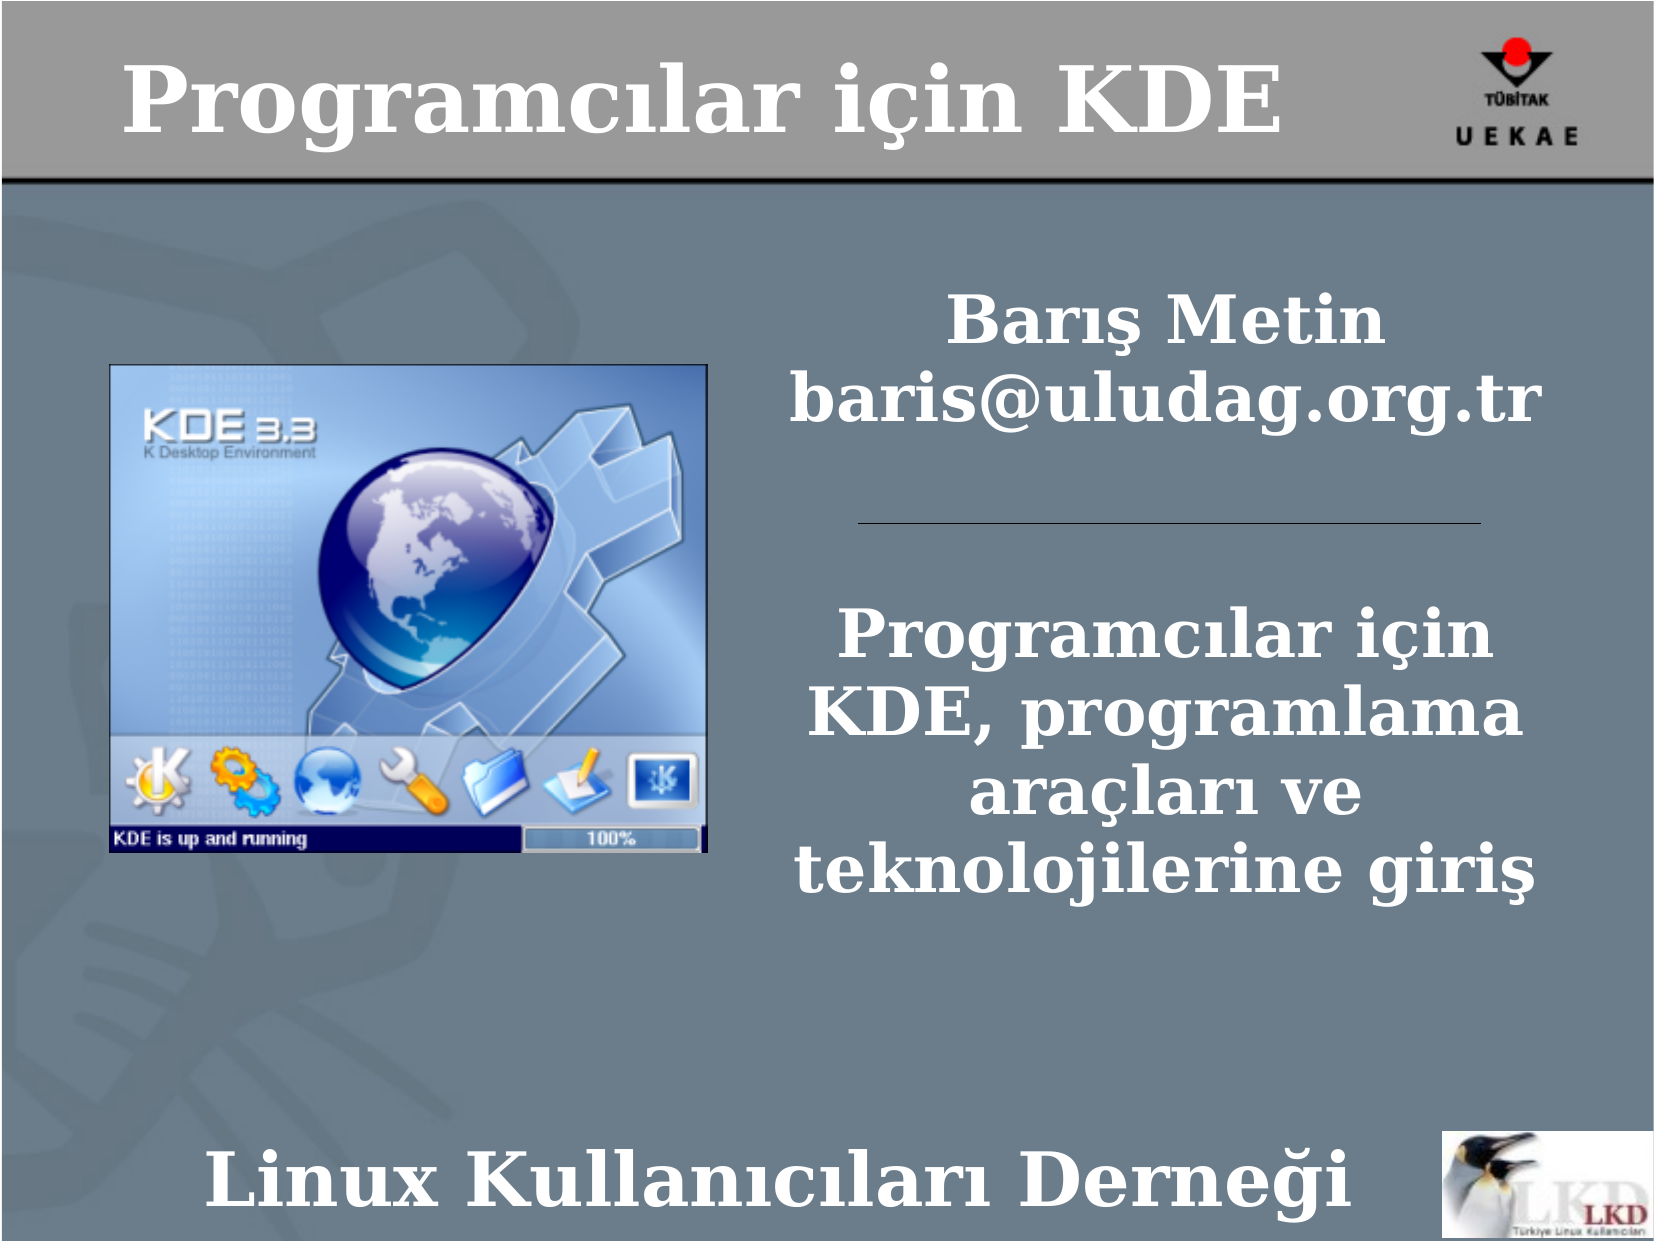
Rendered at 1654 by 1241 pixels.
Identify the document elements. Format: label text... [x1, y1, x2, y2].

picture [1, 1, 1654, 1241]
subtitle Barış Metin baris@uludag.org.tr Programcılar için KDE, programlama araçları ve teknolojilerine giriş [733, 280, 1599, 909]
text_box Linux Kullanıcıları Derneği [203, 1136, 1354, 1225]
title Programcılar için KDE [0, 0, 1410, 204]
